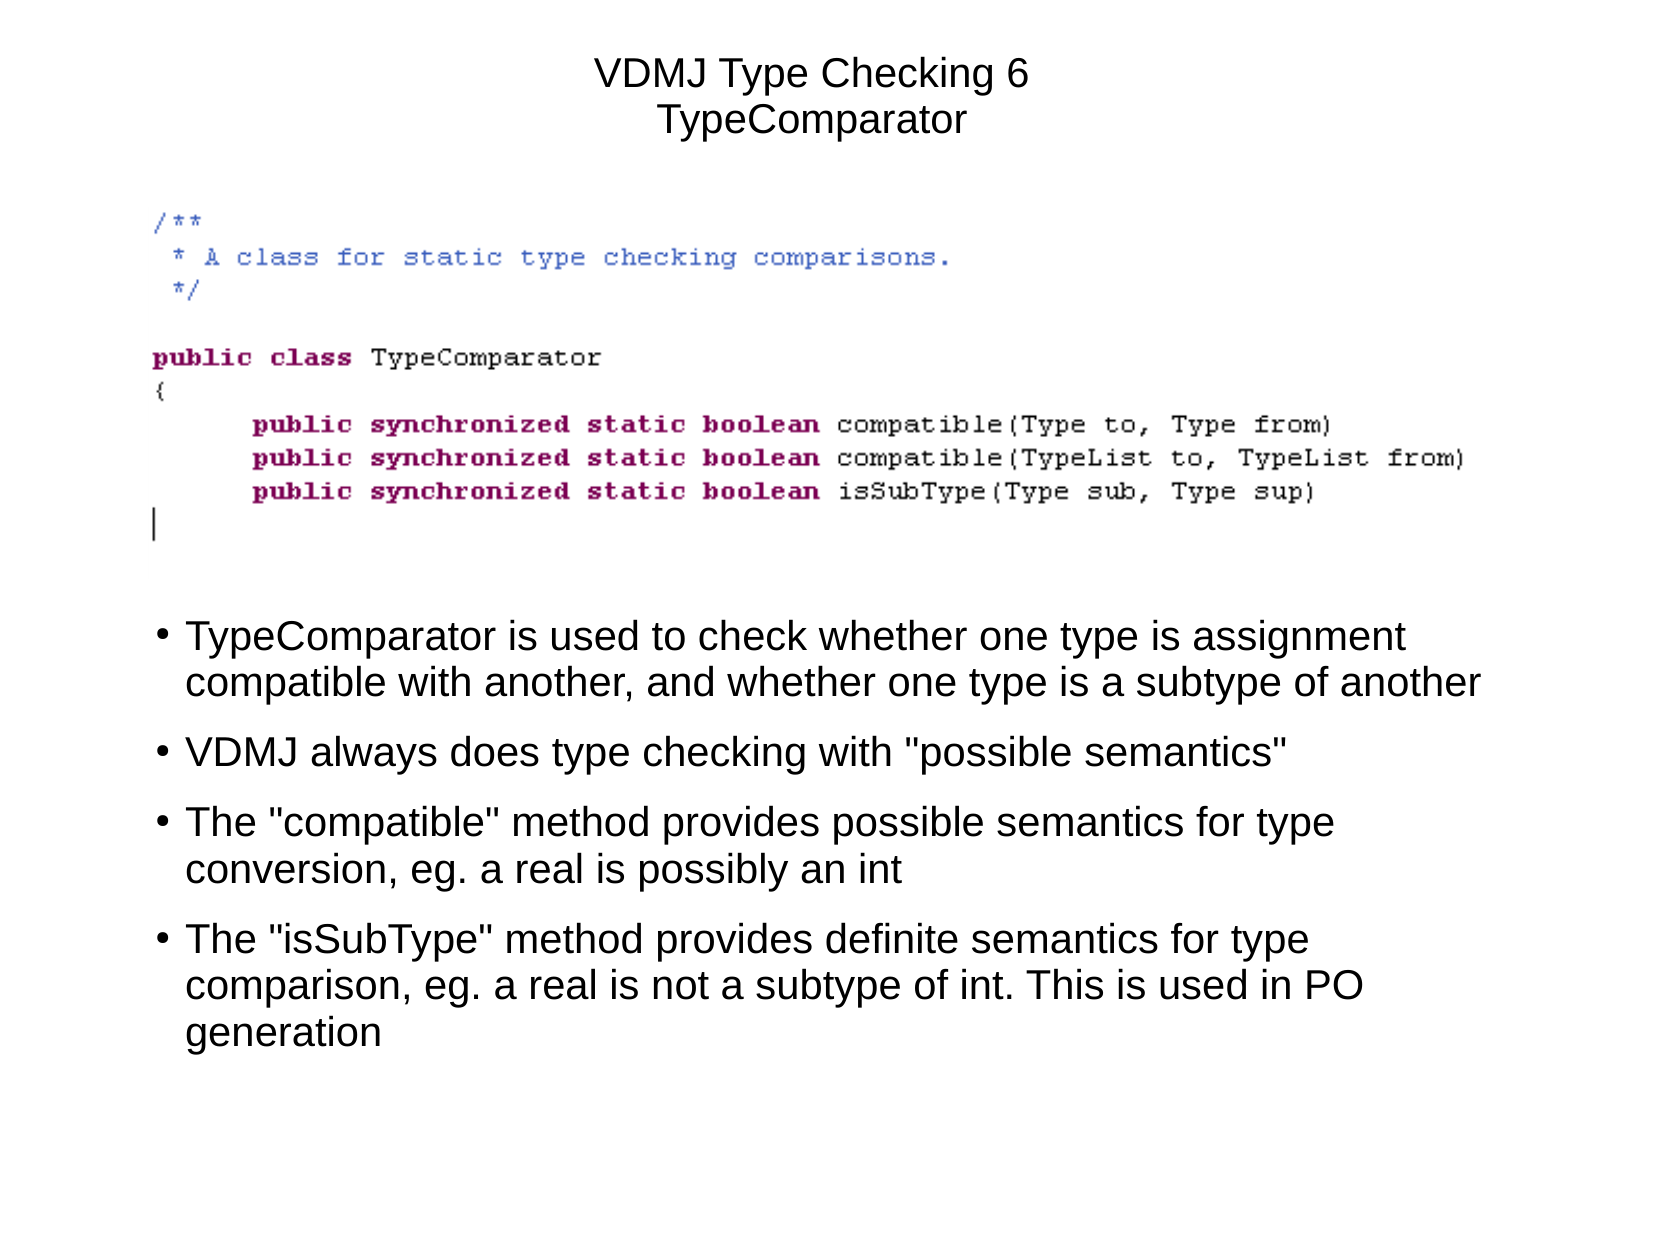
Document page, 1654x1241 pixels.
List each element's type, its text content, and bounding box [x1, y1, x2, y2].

picture [147, 207, 1529, 579]
text_box TypeComparator is used to check whether one type is assignment compatible with another, and whether one type is a subtype of another VDMJ always does type checking with "possible semantics" The "compatible" method provides possible semantics for type conversion, eg. a real is possibly an int The "isSubType" method provides definite semantics for type comparison, eg. a real is not a subtype of int. This is used in PO generation [140, 605, 1499, 1063]
text_box VDMJ Type Checking 6 TypeComparator [531, 42, 1093, 150]
